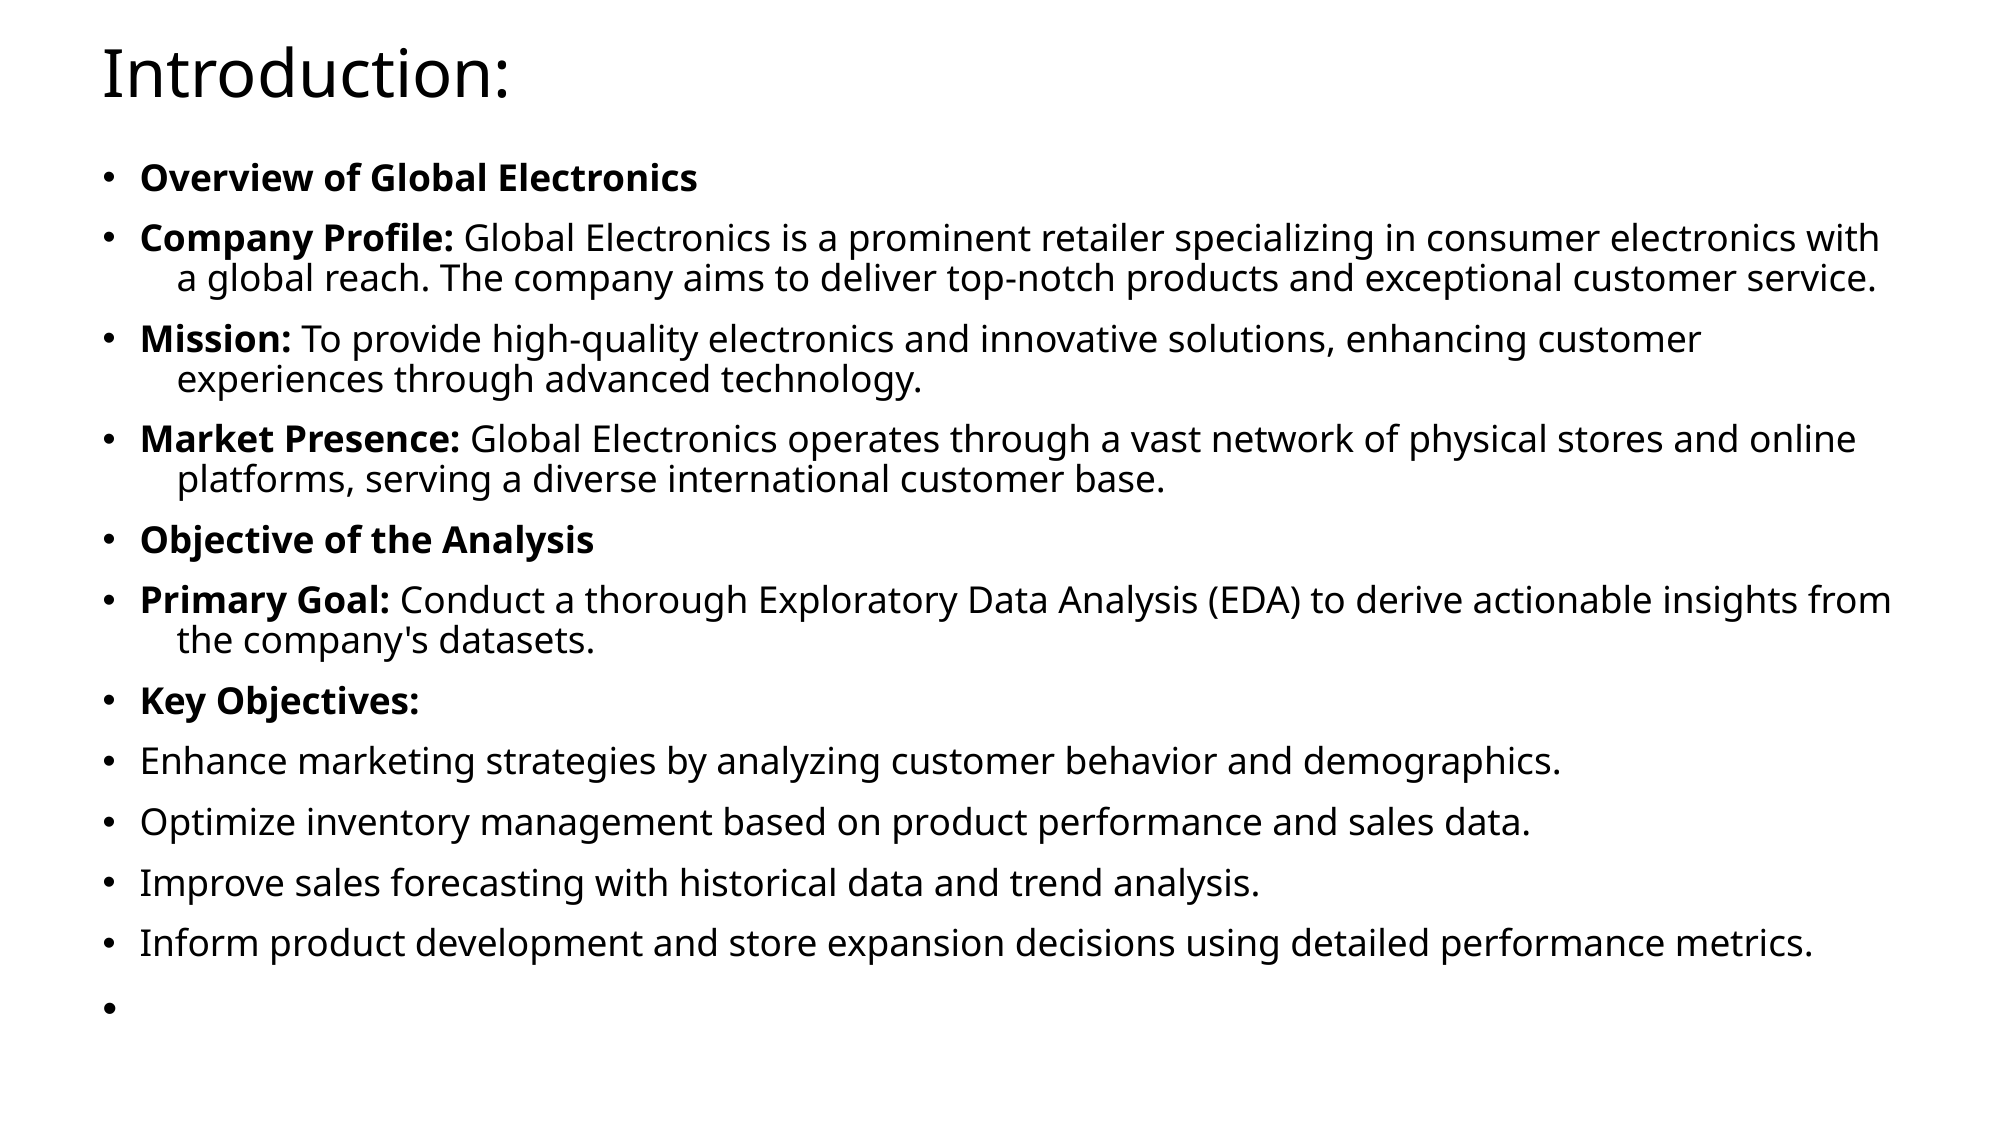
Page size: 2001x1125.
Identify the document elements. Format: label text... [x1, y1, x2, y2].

title Introduction: [87, 0, 1863, 151]
list Overview of Global Electronics Company Profile: Global Electronics is a prominent retailer specializing in consumer electronics with a global reach. The company aims to deliver top-notch products and exceptional customer service. Mission: To provide high-quality electronics and innovative solutions, enhancing customer experiences through advanced technology. Market Presence: Global Electronics operates through a vast network of physical stores and online platforms, serving a diverse international customer base. Objective of the Analysis Primary Goal: Conduct a thorough Exploratory Data Analysis (EDA) to derive actionable insights from the company's datasets. Key Objectives: Enhance marketing strategies by analyzing customer behavior and demographics. Optimize inventory management based on product performance and sales data. Improve sales forecasting with historical data and trend analysis. Inform product development and store expansion decisions using detailed performance metrics. [87, 151, 1913, 1014]
